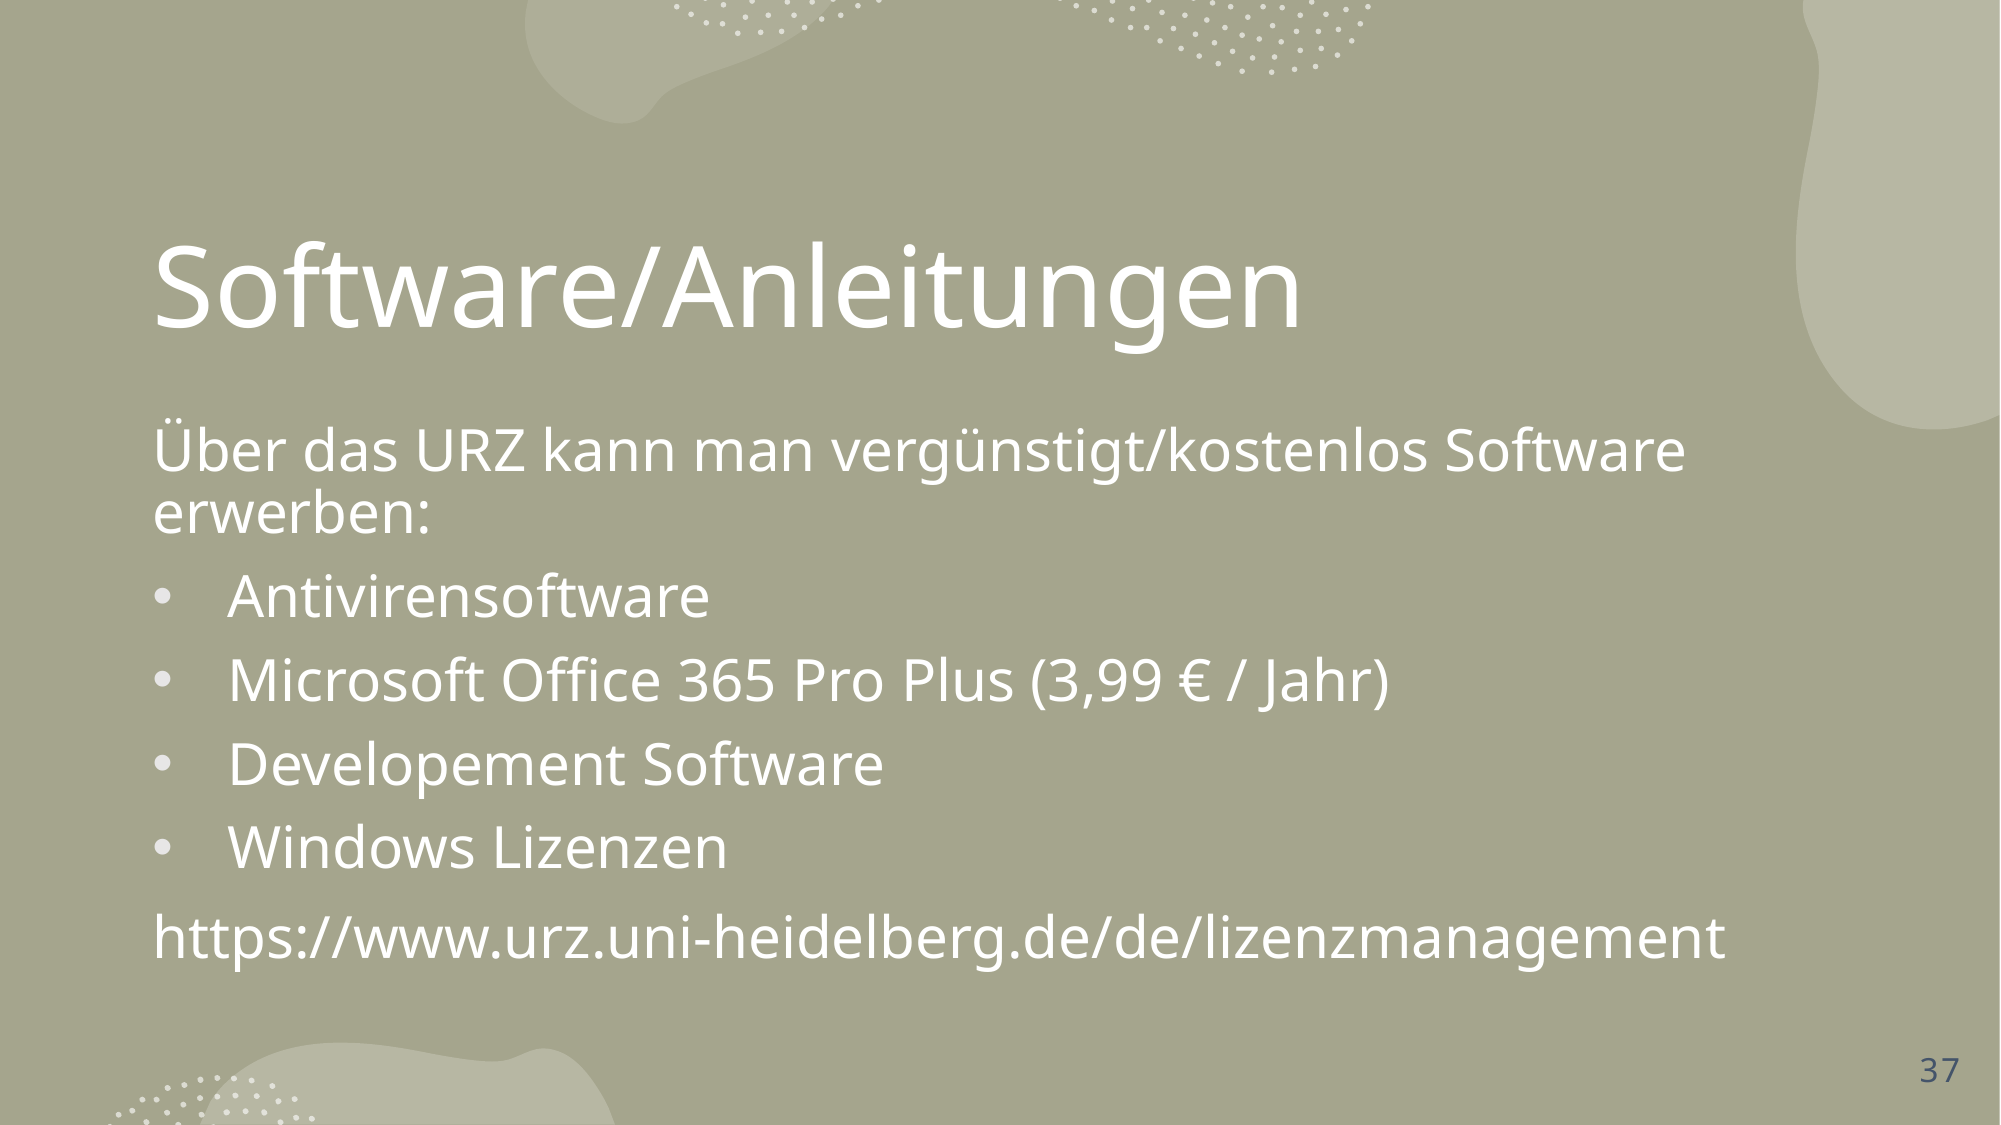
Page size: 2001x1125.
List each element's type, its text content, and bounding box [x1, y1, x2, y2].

title Software/Anleitungen [137, 182, 1863, 400]
text_box [1887, 1019, 1993, 1125]
list Über das URZ kann man vergünstigt/kostenlos Software erwerben: Antivirensoftware Microsoft Office 365 Pro Plus (3,99 € / Jahr) Developement Software Windows Lizenzen https://www.urz.uni-heidelberg.de/de/lizenzmanagement [137, 413, 1863, 1014]
